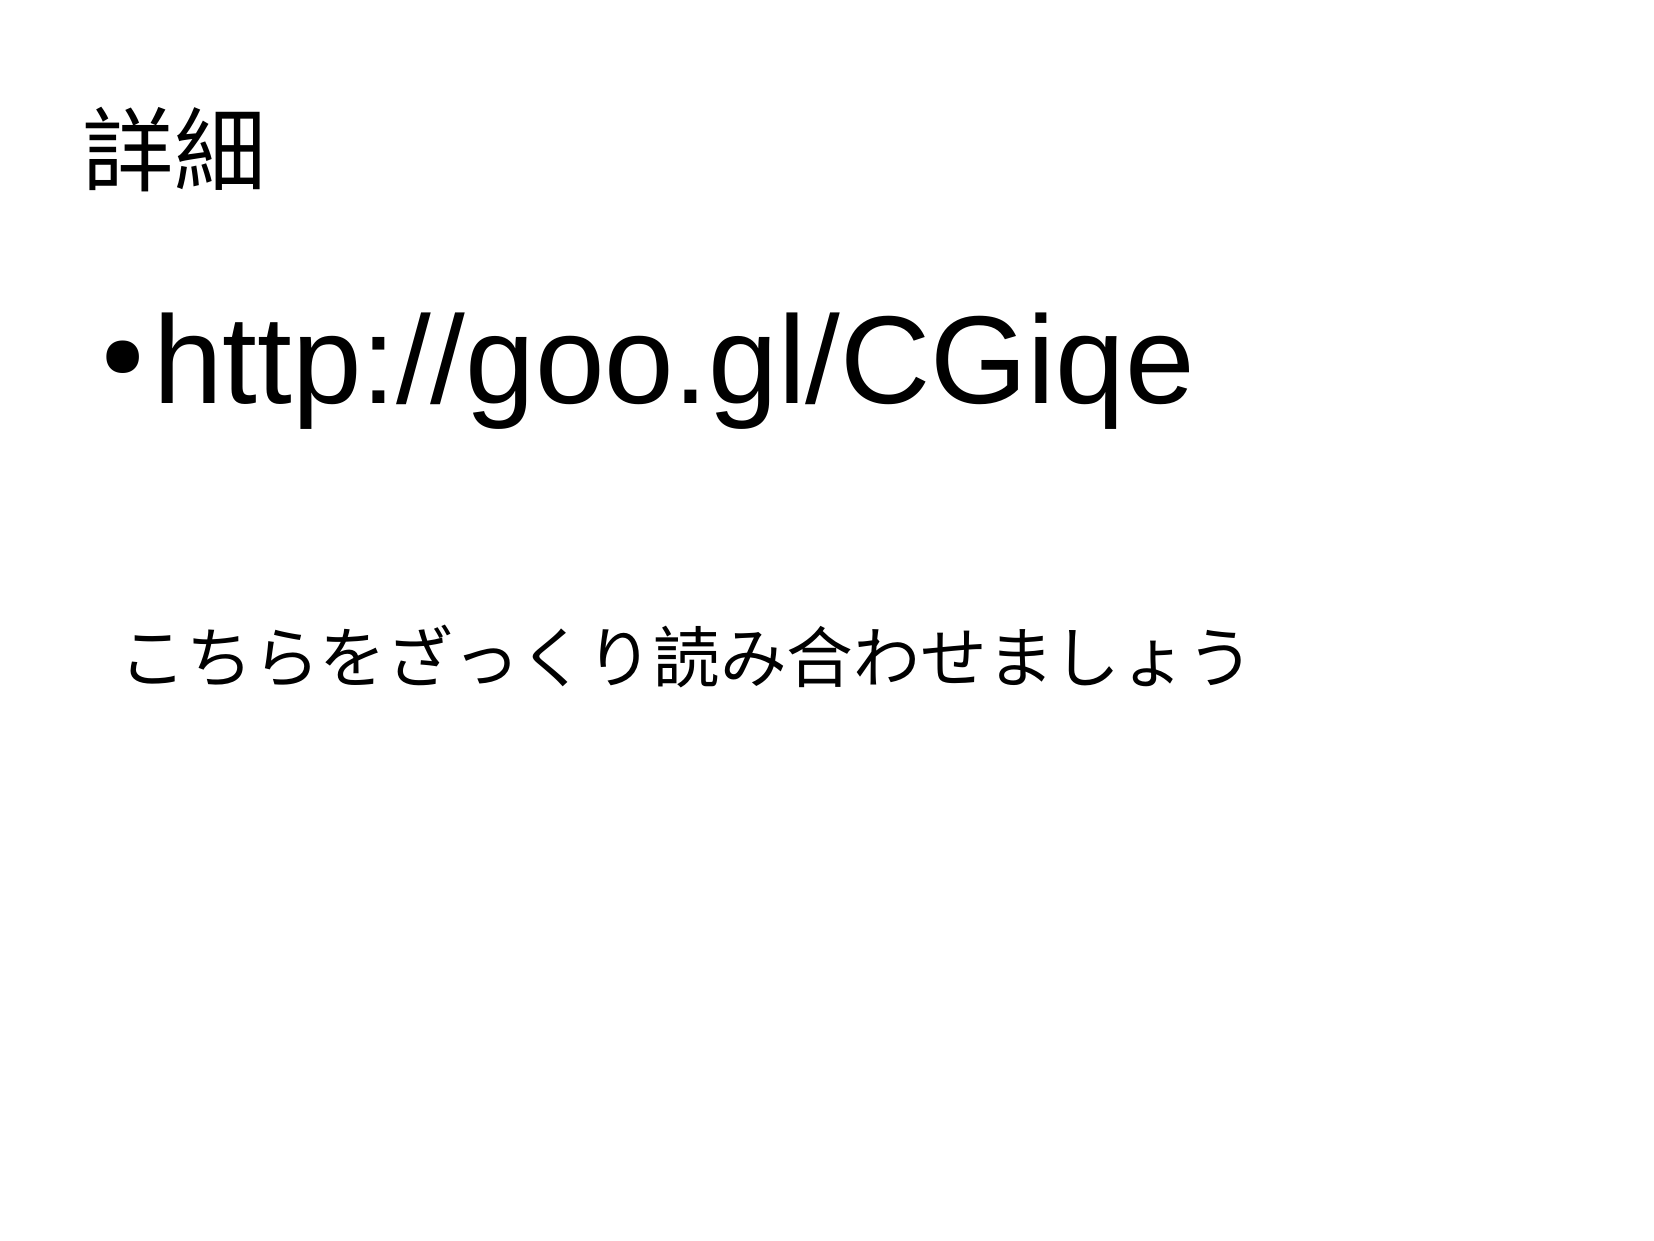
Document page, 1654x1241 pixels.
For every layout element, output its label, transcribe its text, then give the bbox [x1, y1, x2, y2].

title 詳細 [82, 56, 1571, 250]
list http://goo.gl/CGiqe [82, 290, 1571, 1109]
text_box こちらをざっくり読み合わせましょう [104, 612, 1247, 706]
